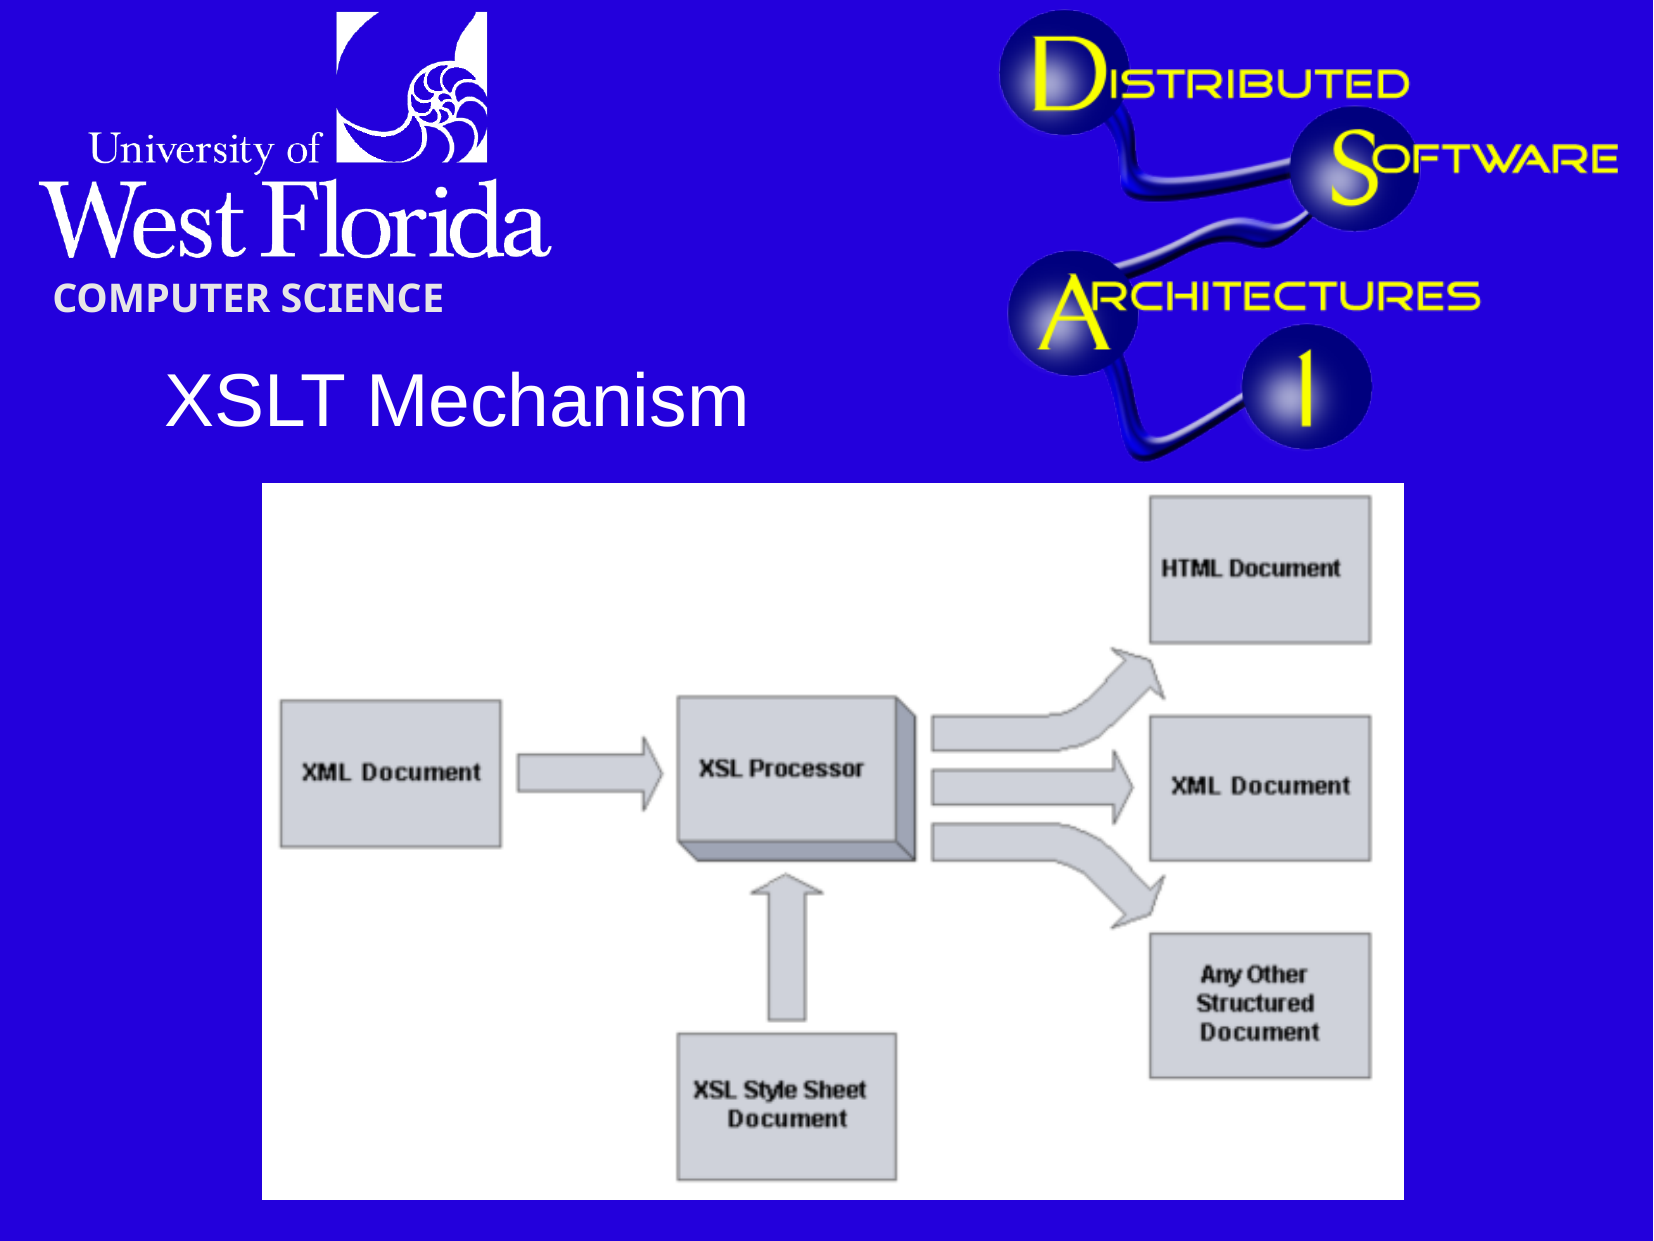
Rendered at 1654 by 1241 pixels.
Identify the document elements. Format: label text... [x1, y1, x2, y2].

text_box XSLT Mechanism [150, 351, 826, 451]
picture [37, 0, 559, 262]
picture [262, 0, 1653, 1201]
text_box COMPUTER SCIENCE [37, 262, 563, 334]
